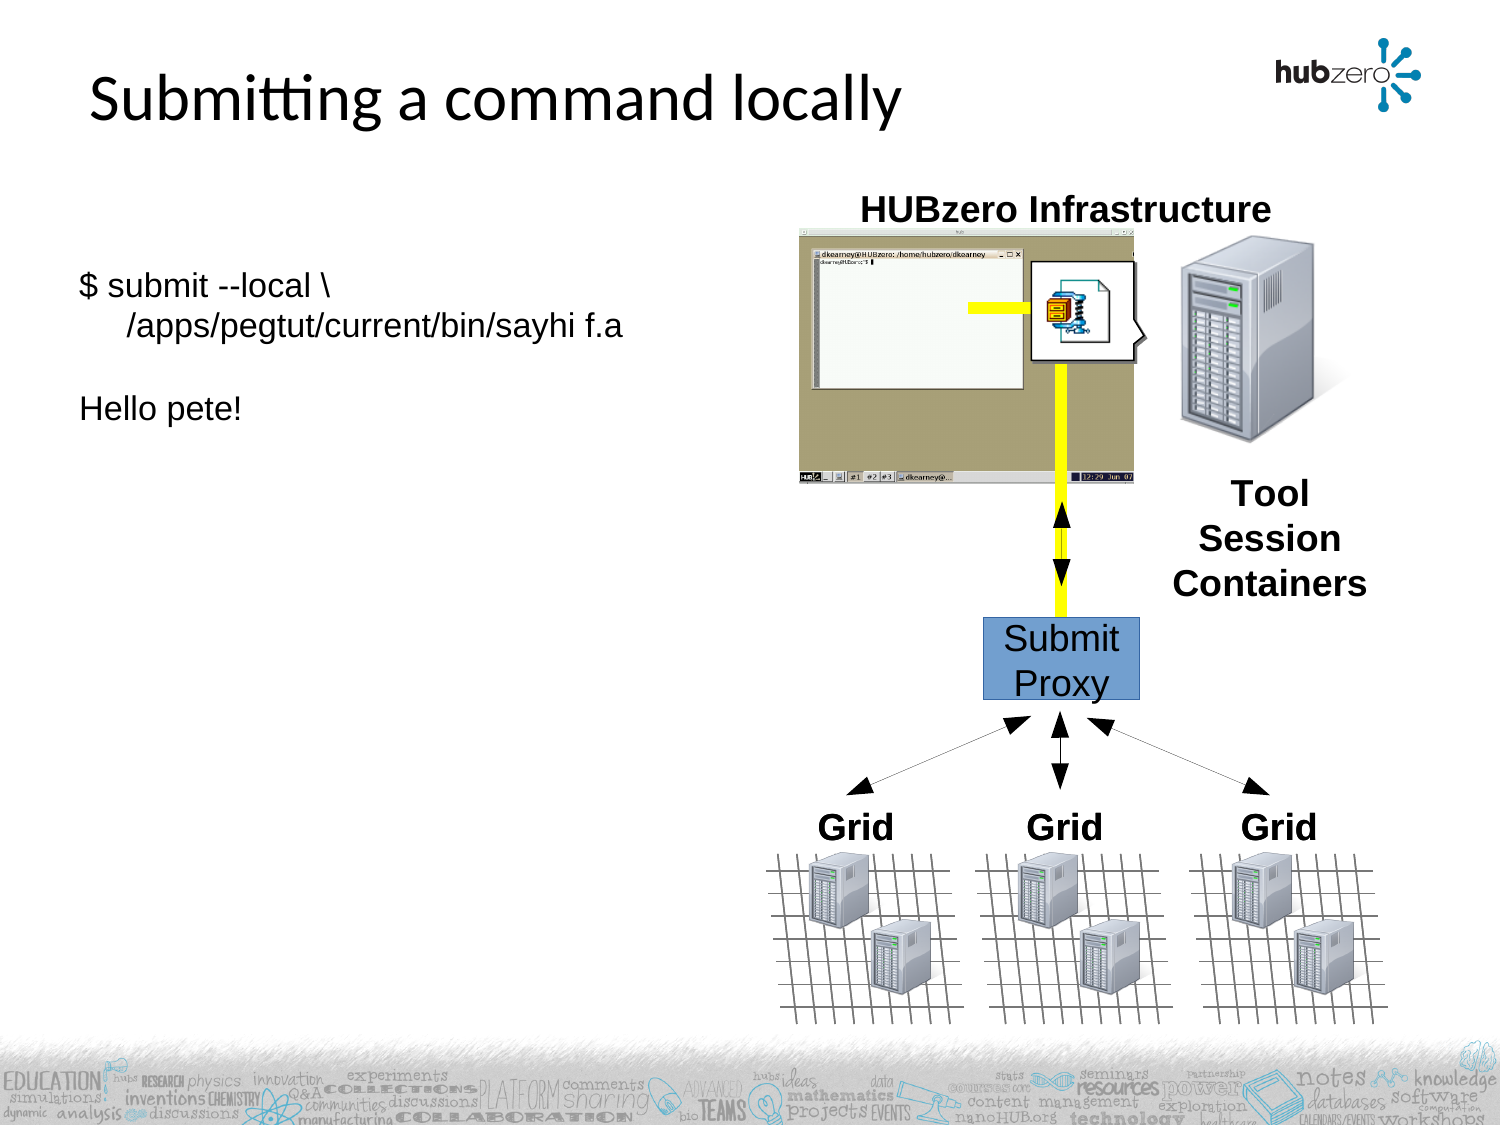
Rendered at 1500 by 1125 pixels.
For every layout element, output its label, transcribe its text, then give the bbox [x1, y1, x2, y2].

text_box Grid [1225, 795, 1333, 856]
picture [0, 1034, 1500, 1125]
picture [1067, 361, 1134, 484]
text_box Grid [802, 795, 910, 856]
title Submitting a command locally [75, 44, 1425, 144]
picture [1220, 849, 1378, 998]
picture [1156, 228, 1367, 451]
picture [1272, 35, 1424, 44]
text_box $ submit --local \ /apps/pegtut/current/bin/sayhi f.a Hello pete! [64, 255, 653, 435]
picture [1039, 272, 1117, 351]
text_box Submit Proxy [983, 617, 1140, 700]
text_box Tool Session Containers [1157, 461, 1395, 612]
text_box HUBzero Infrastructure [845, 177, 1288, 238]
picture [799, 228, 1134, 484]
picture [797, 849, 955, 998]
text_box [1031, 261, 1145, 361]
picture [1006, 849, 1164, 998]
text_box Grid [1011, 795, 1119, 856]
